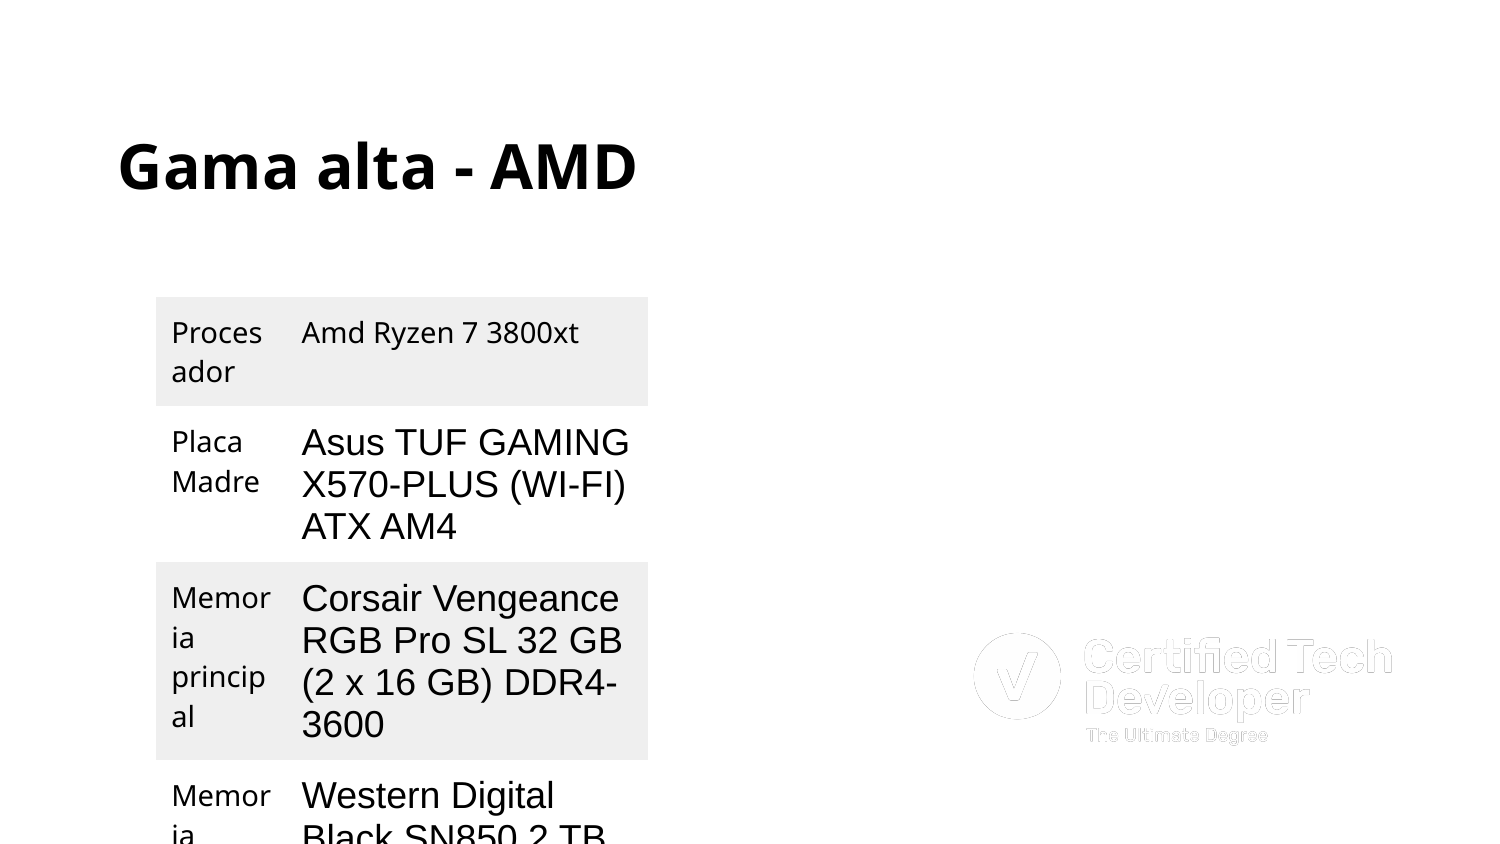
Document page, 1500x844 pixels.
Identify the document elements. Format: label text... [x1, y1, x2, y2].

table_cell Corsair Vengeance RGB Pro SL 32 GB (2 x 16 GB) DDR4-3600 [287, 562, 648, 760]
table_header Amd Ryzen 7 3800xt [287, 297, 648, 406]
picture [966, 594, 1405, 778]
table_cell Placa Madre [156, 406, 287, 562]
table_cell Memoria principal [156, 562, 287, 760]
table_cell Asus TUF GAMING X570-PLUS (WI-FI) ATX AM4 [287, 406, 648, 562]
text_box Gama alta - AMD [104, 99, 1365, 240]
table_header Procesador [156, 297, 287, 406]
table_cell Memoria secundaria [156, 760, 287, 844]
table_cell Western Digital Black SN850 2 TB M.2-2280 [287, 760, 648, 844]
